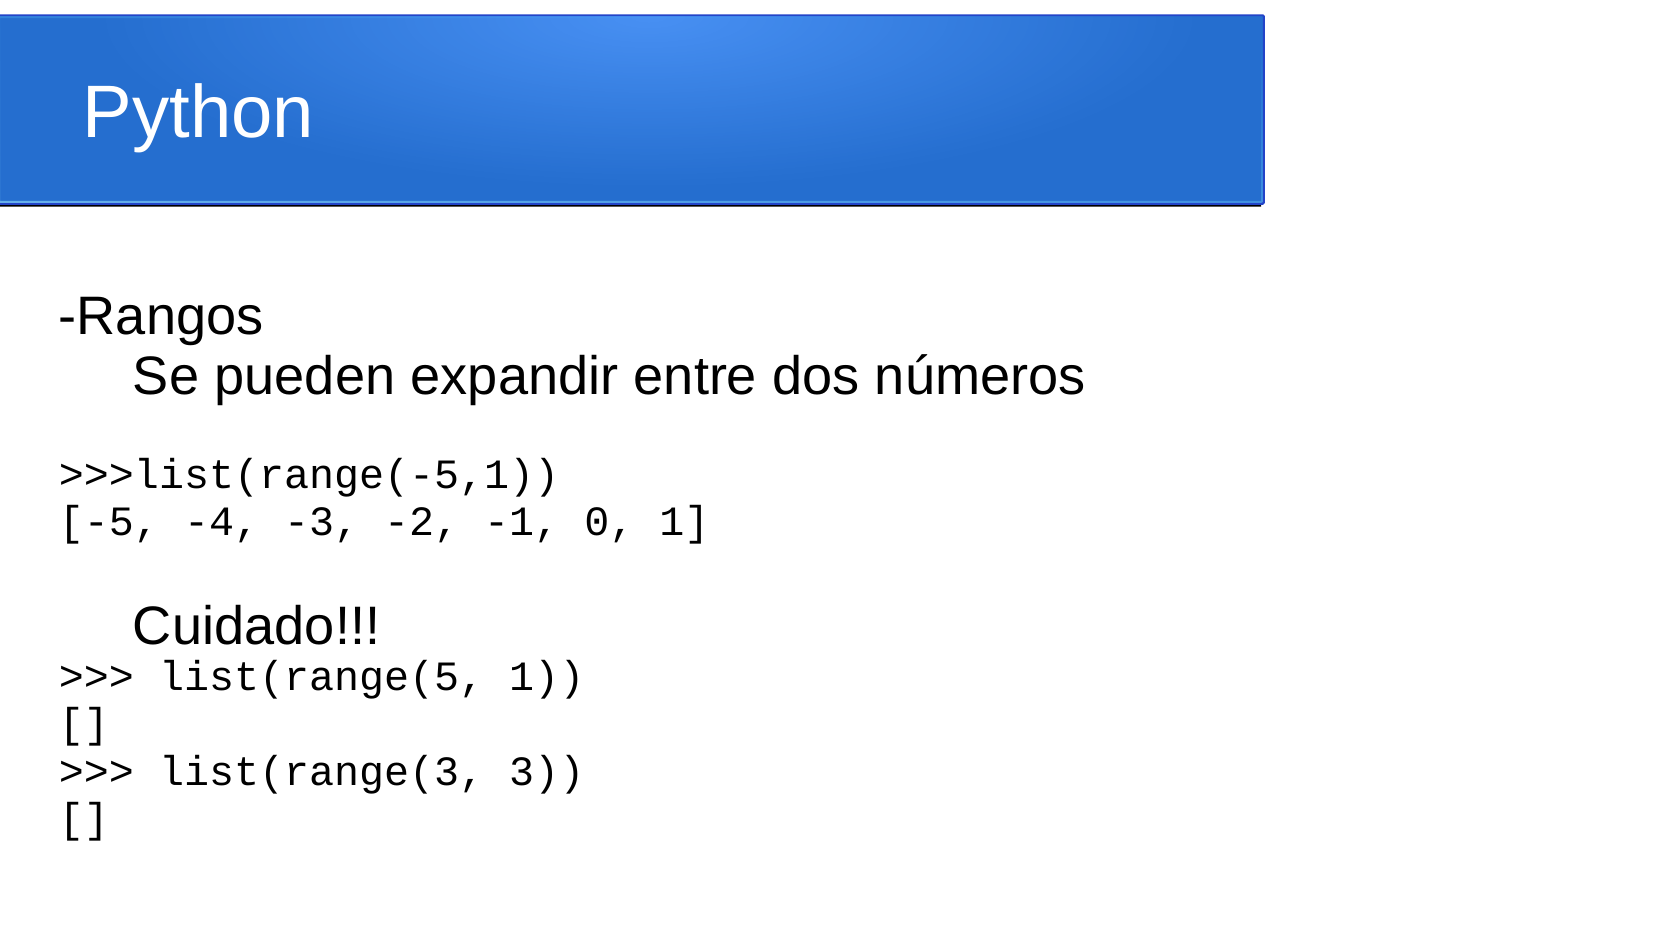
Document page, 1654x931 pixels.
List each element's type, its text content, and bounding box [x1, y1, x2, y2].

title Python [82, 35, 1235, 189]
subtitle -Rangos Se pueden expandir entre dos números >>>list(range(-5,1)) [-5, -4, -3, -2, -1, 0, 1] Cuidado!!! >>> list(range(5, 1)) [] >>> list(range(3, 3)) [] [59, 295, 1548, 835]
